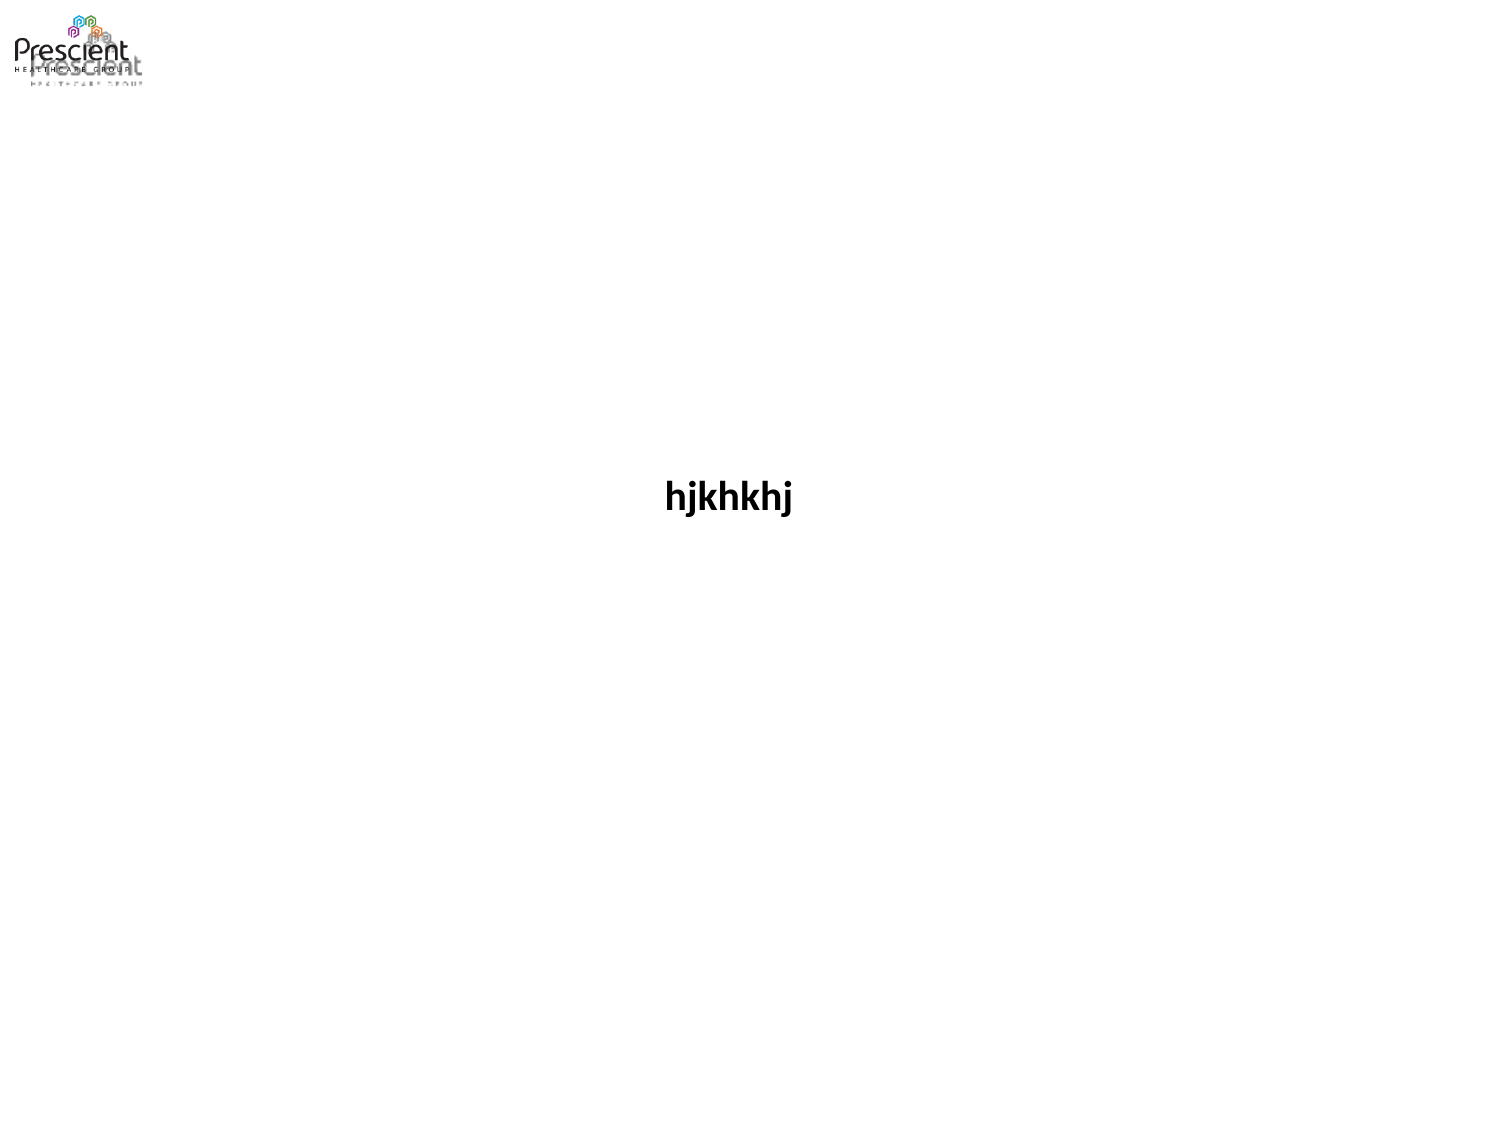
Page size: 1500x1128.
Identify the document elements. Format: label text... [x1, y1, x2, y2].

picture [15, 15, 129, 72]
text_box hjkhkhj [265, 468, 1204, 547]
